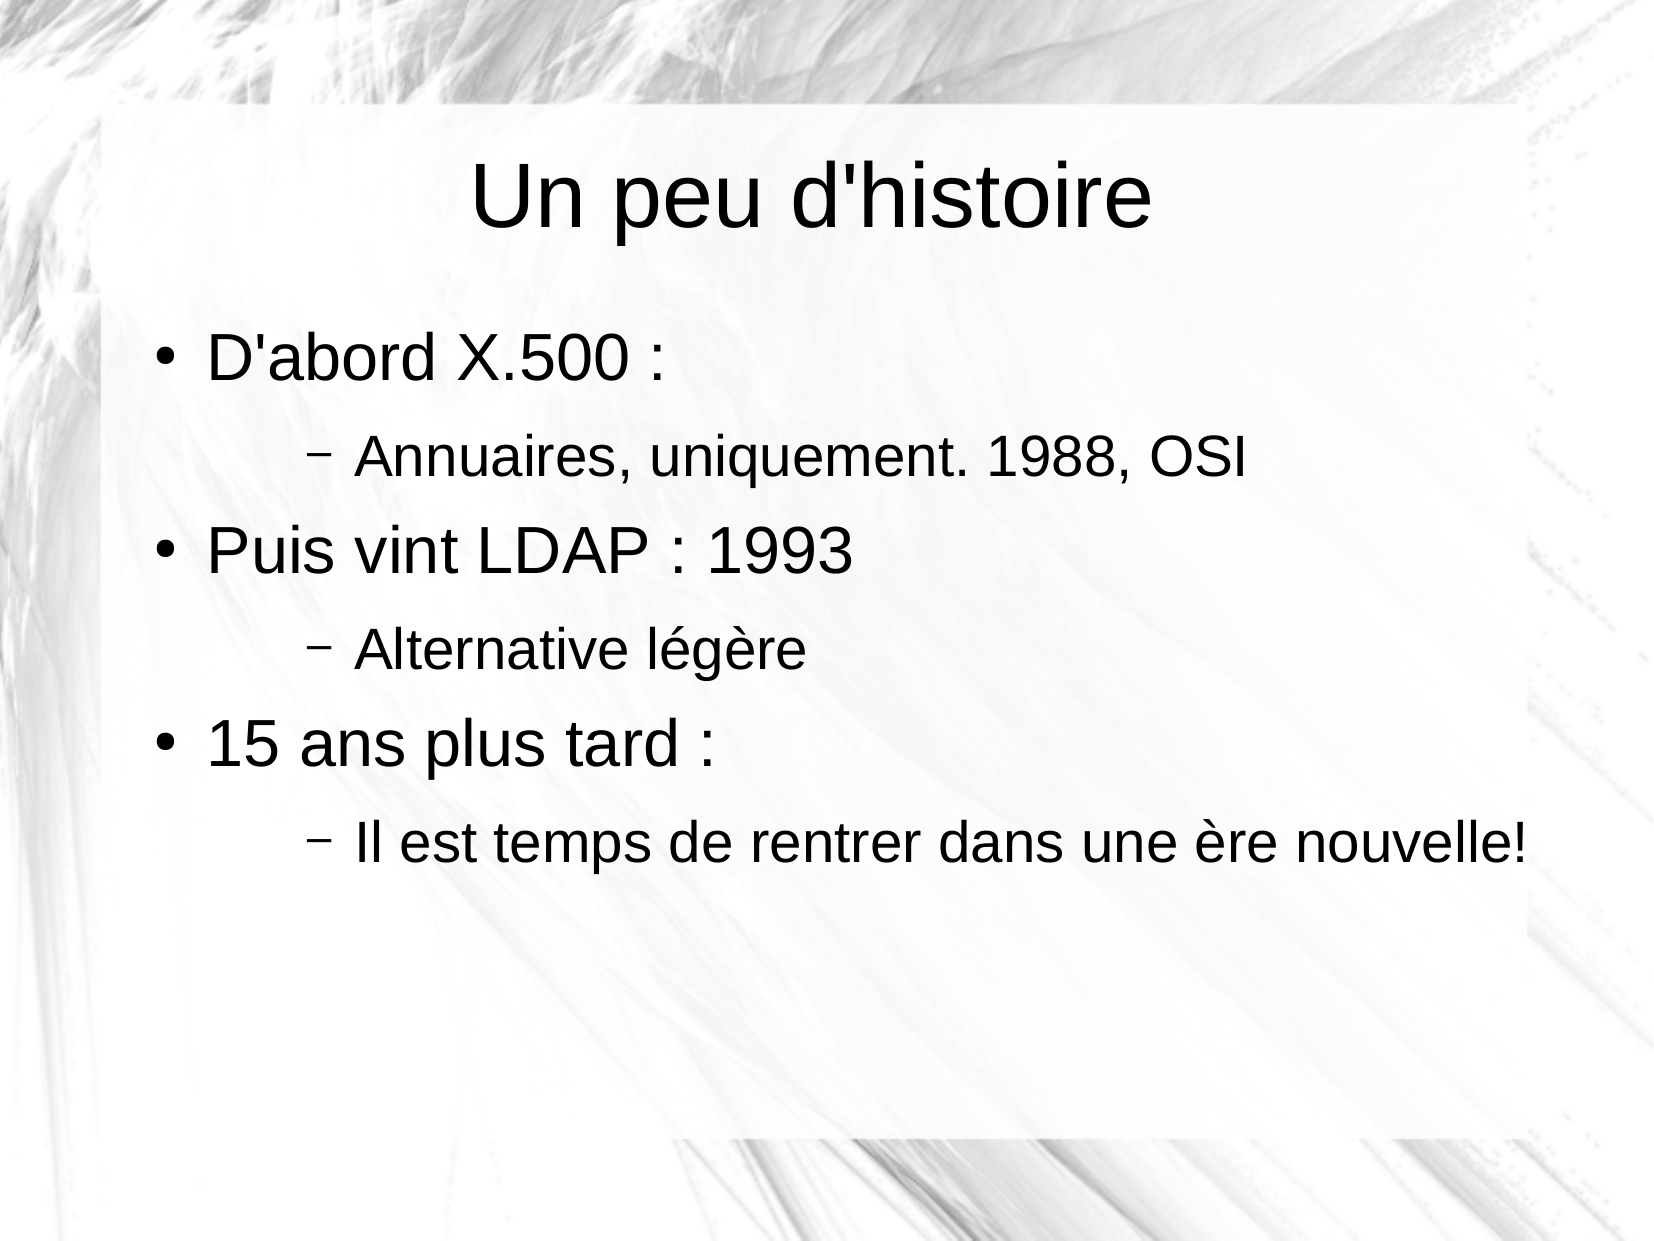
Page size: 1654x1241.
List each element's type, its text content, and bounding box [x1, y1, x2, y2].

title Un peu d'histoire [118, 112, 1506, 281]
list D'abord X.500 : Annuaires, uniquement. 1988, OSI Puis vint LDAP : 1993 Alternative légère 15 ans plus tard : Il est temps de rentrer dans une ère nouvelle! [118, 319, 1571, 931]
picture [0, 0, 1654, 1241]
